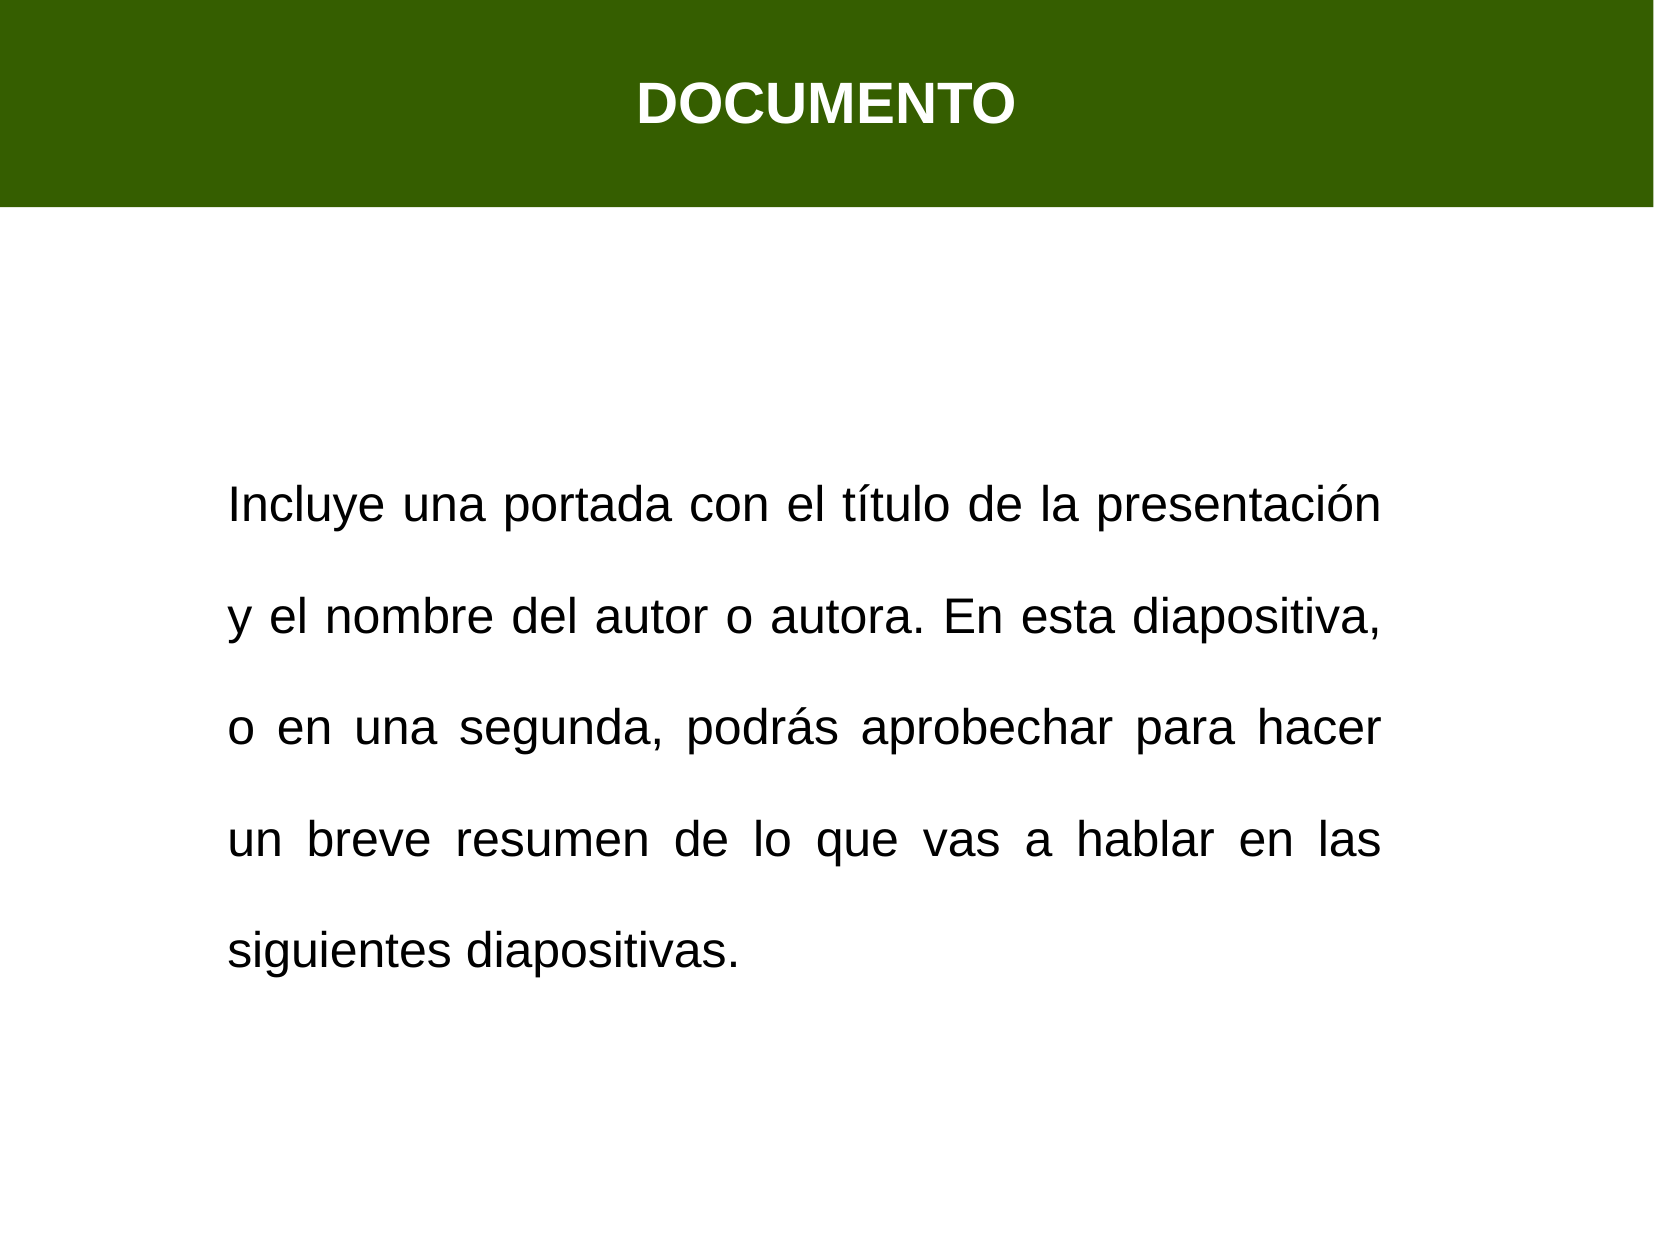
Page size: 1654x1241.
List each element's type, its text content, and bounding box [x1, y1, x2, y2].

text_box Incluye una portada con el título de la presentación y el nombre del autor o autora. En esta diapositiva, o en una segunda, podrás aprobechar para hacer un breve resumen de lo que vas a hablar en las siguientes diapositivas. [212, 413, 1398, 930]
title DOCUMENTO [0, 0, 1654, 208]
